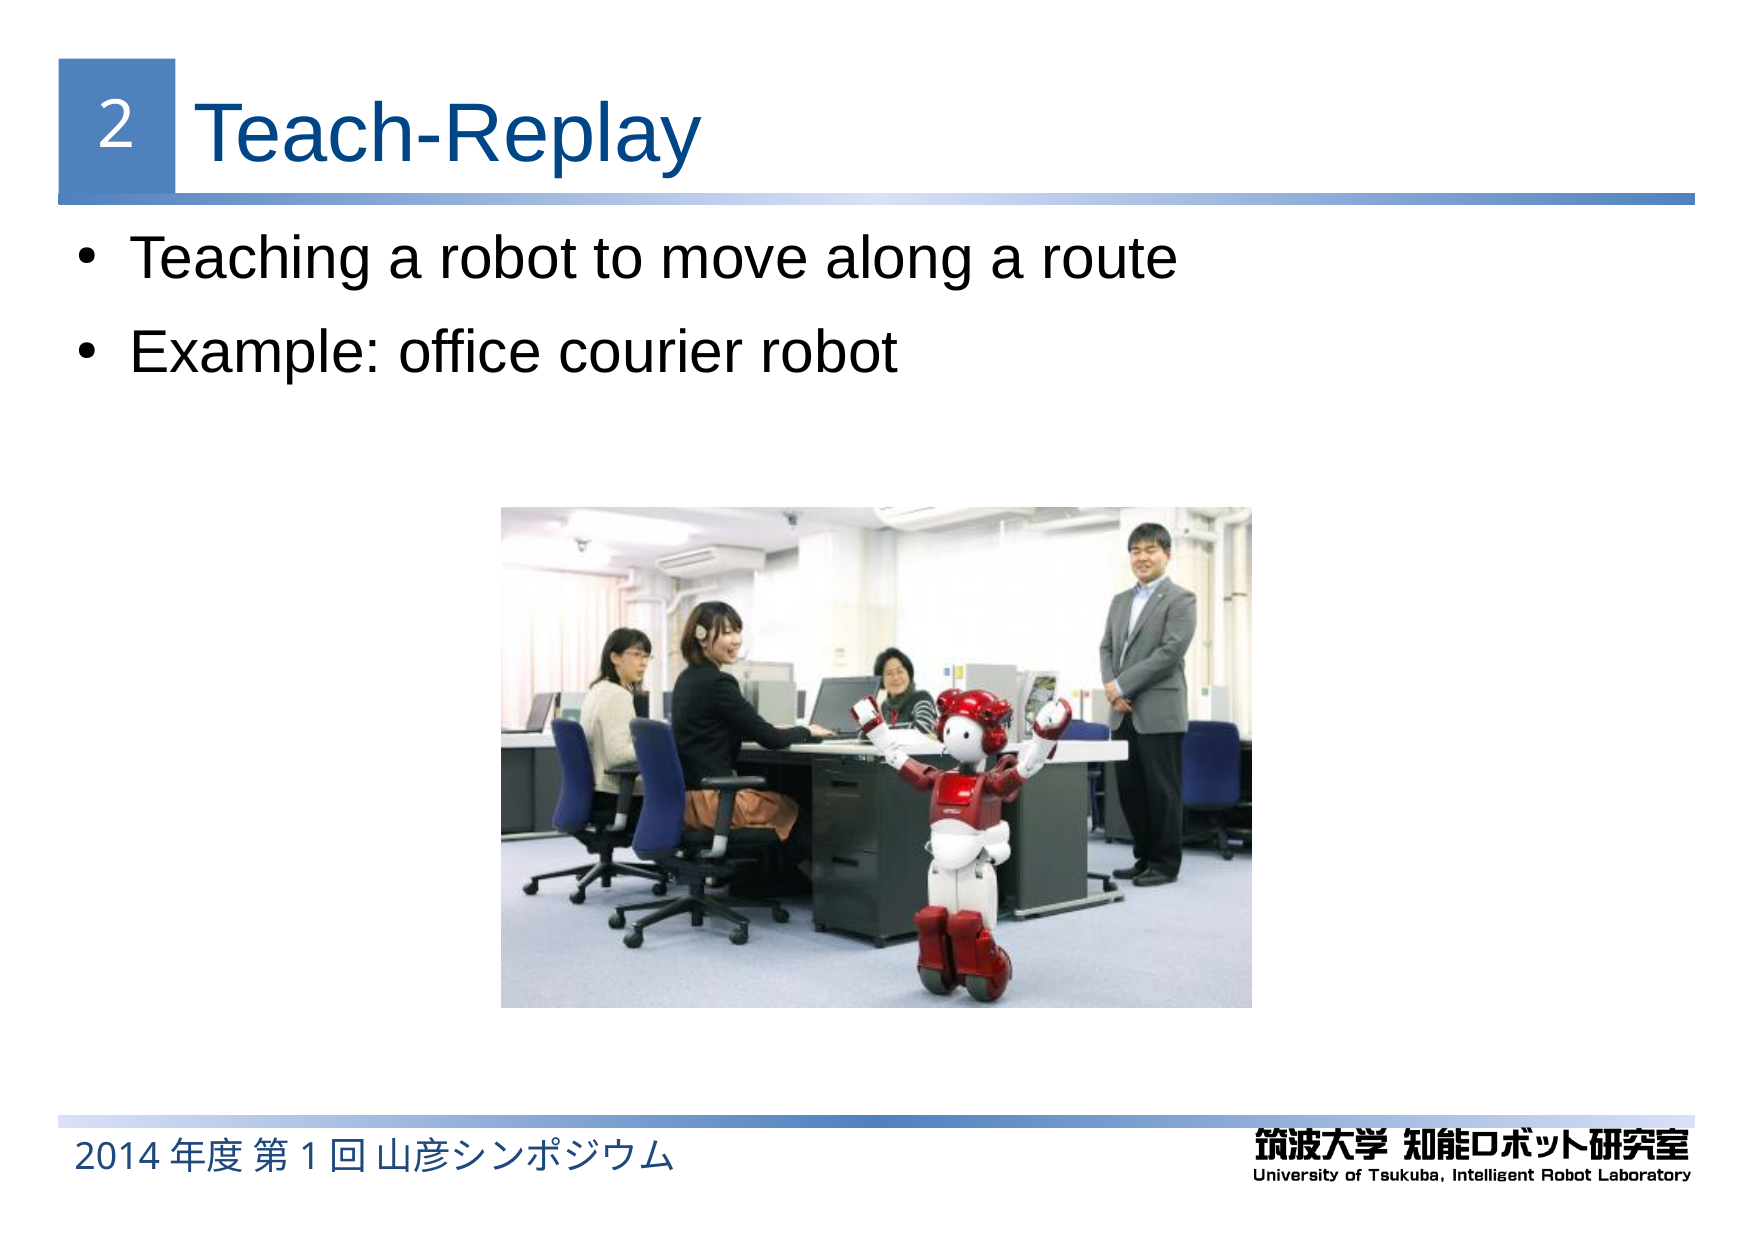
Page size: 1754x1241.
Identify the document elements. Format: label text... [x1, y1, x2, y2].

picture [501, 507, 1252, 1009]
title Teach-Replay [193, 61, 1651, 205]
picture [1252, 1127, 1691, 1182]
list Teaching a robot to move along a route Example: office courier robot [58, 223, 1696, 404]
